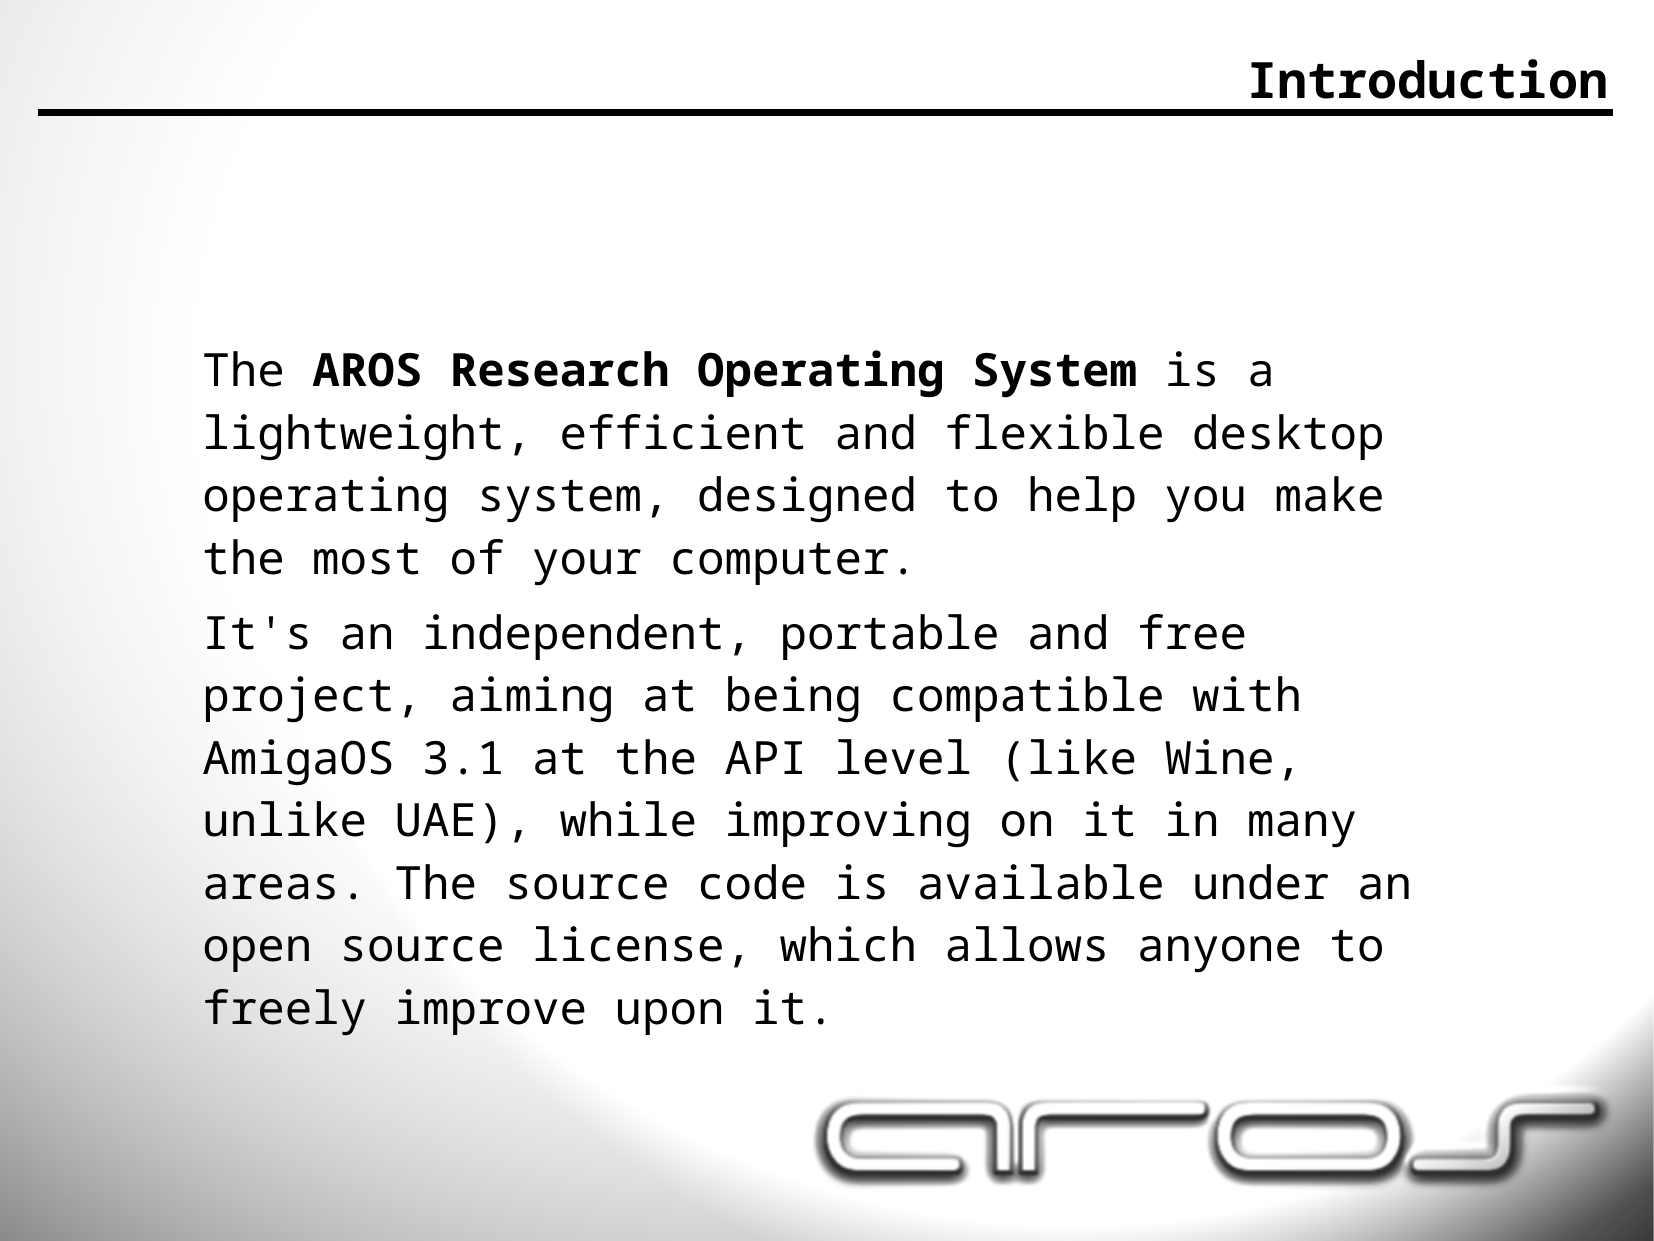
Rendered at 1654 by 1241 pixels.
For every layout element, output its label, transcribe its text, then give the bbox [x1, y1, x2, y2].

text_box Introduction [1233, 37, 1629, 103]
text_box The AROS Research Operating System is a lightweight, efficient and flexible desktop operating system, designed to help you make the most of your computer. It's an independent, portable and free project, aiming at being compatible with AmigaOS 3.1 at the API level (like Wine, unlike UAE), while improving on it in many areas. The source code is available under an open source license, which allows anyone to freely improve upon it. [187, 330, 1479, 863]
picture [0, 0, 1654, 1241]
